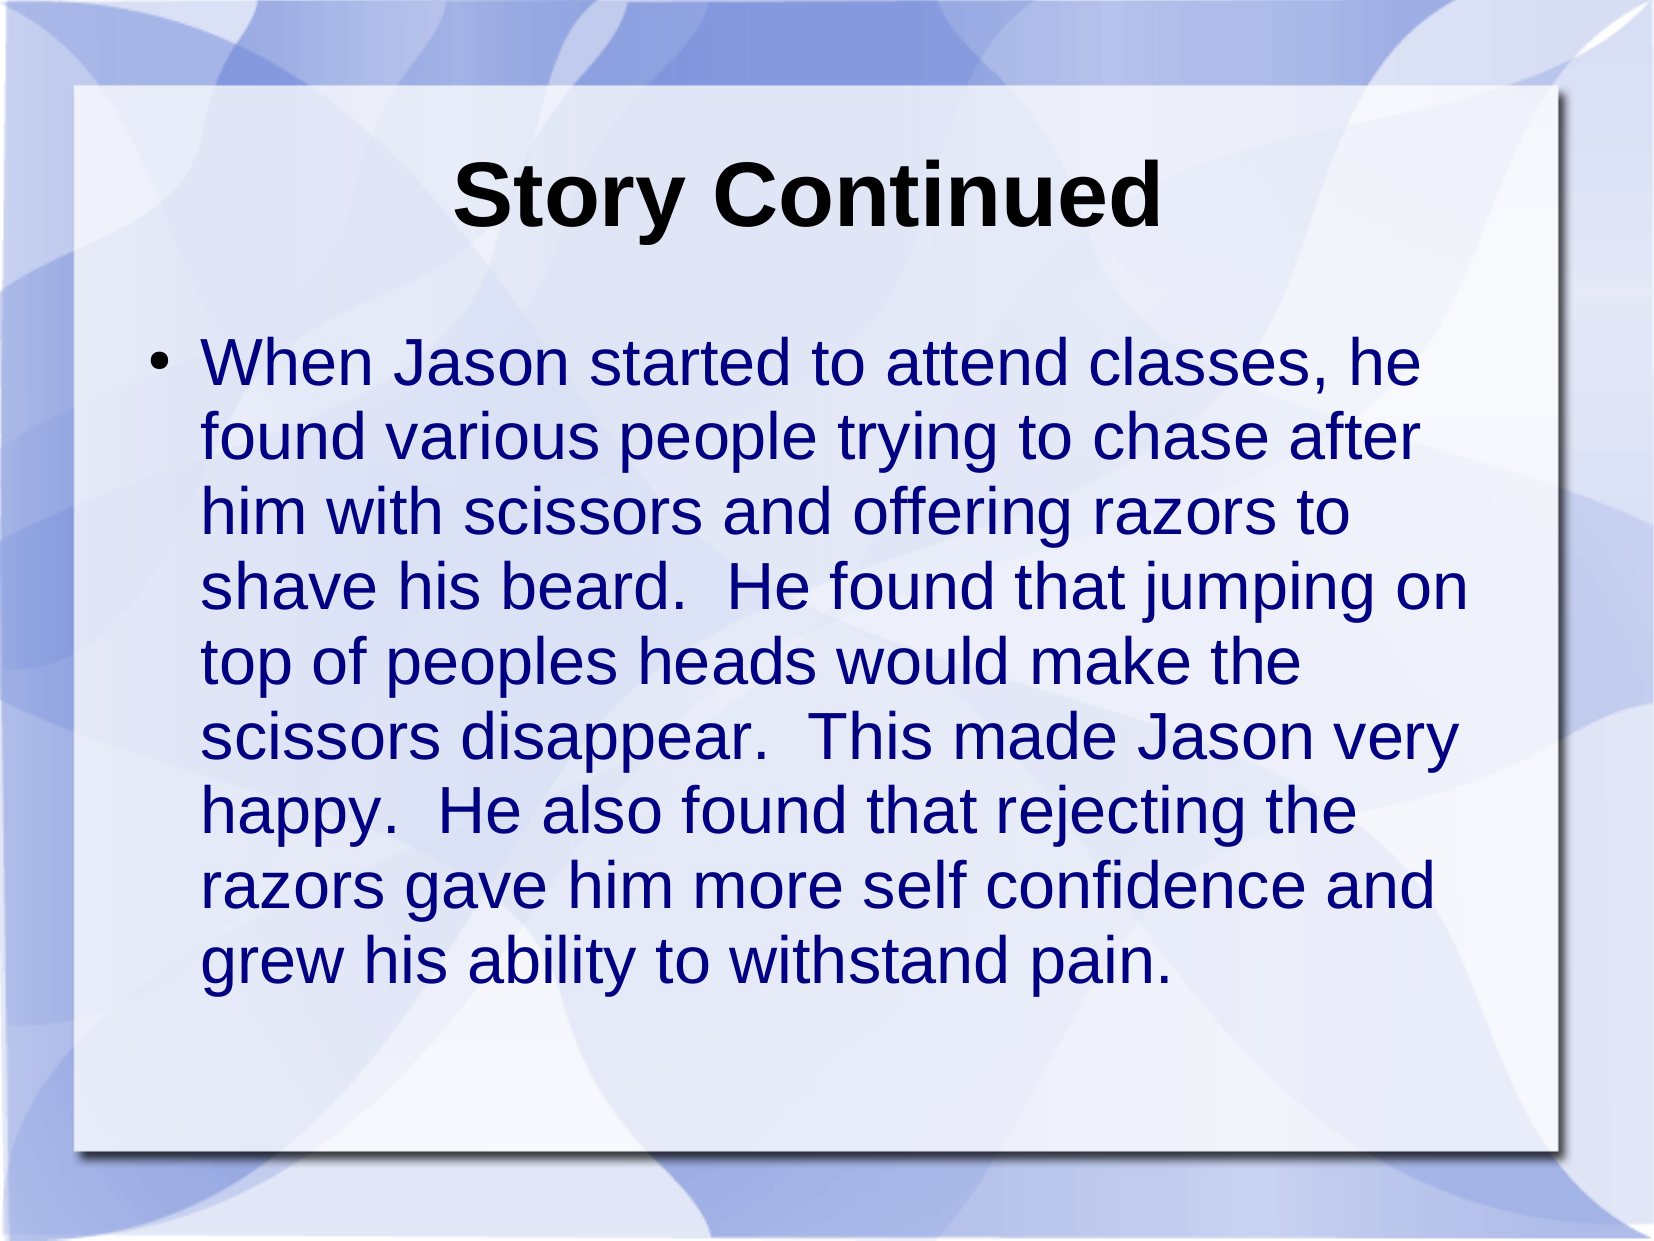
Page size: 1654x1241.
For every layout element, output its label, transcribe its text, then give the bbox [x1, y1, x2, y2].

list When Jason started to attend classes, he found various people trying to chase after him with scissors and offering razors to shave his beard. He found that jumping on top of peoples heads would make the scissors disappear. This made Jason very happy. He also found that rejecting the razors gave him more self confidence and grew his ability to withstand pain. [129, 324, 1489, 998]
title Story Continued [82, 90, 1536, 298]
picture [0, 0, 1654, 1241]
